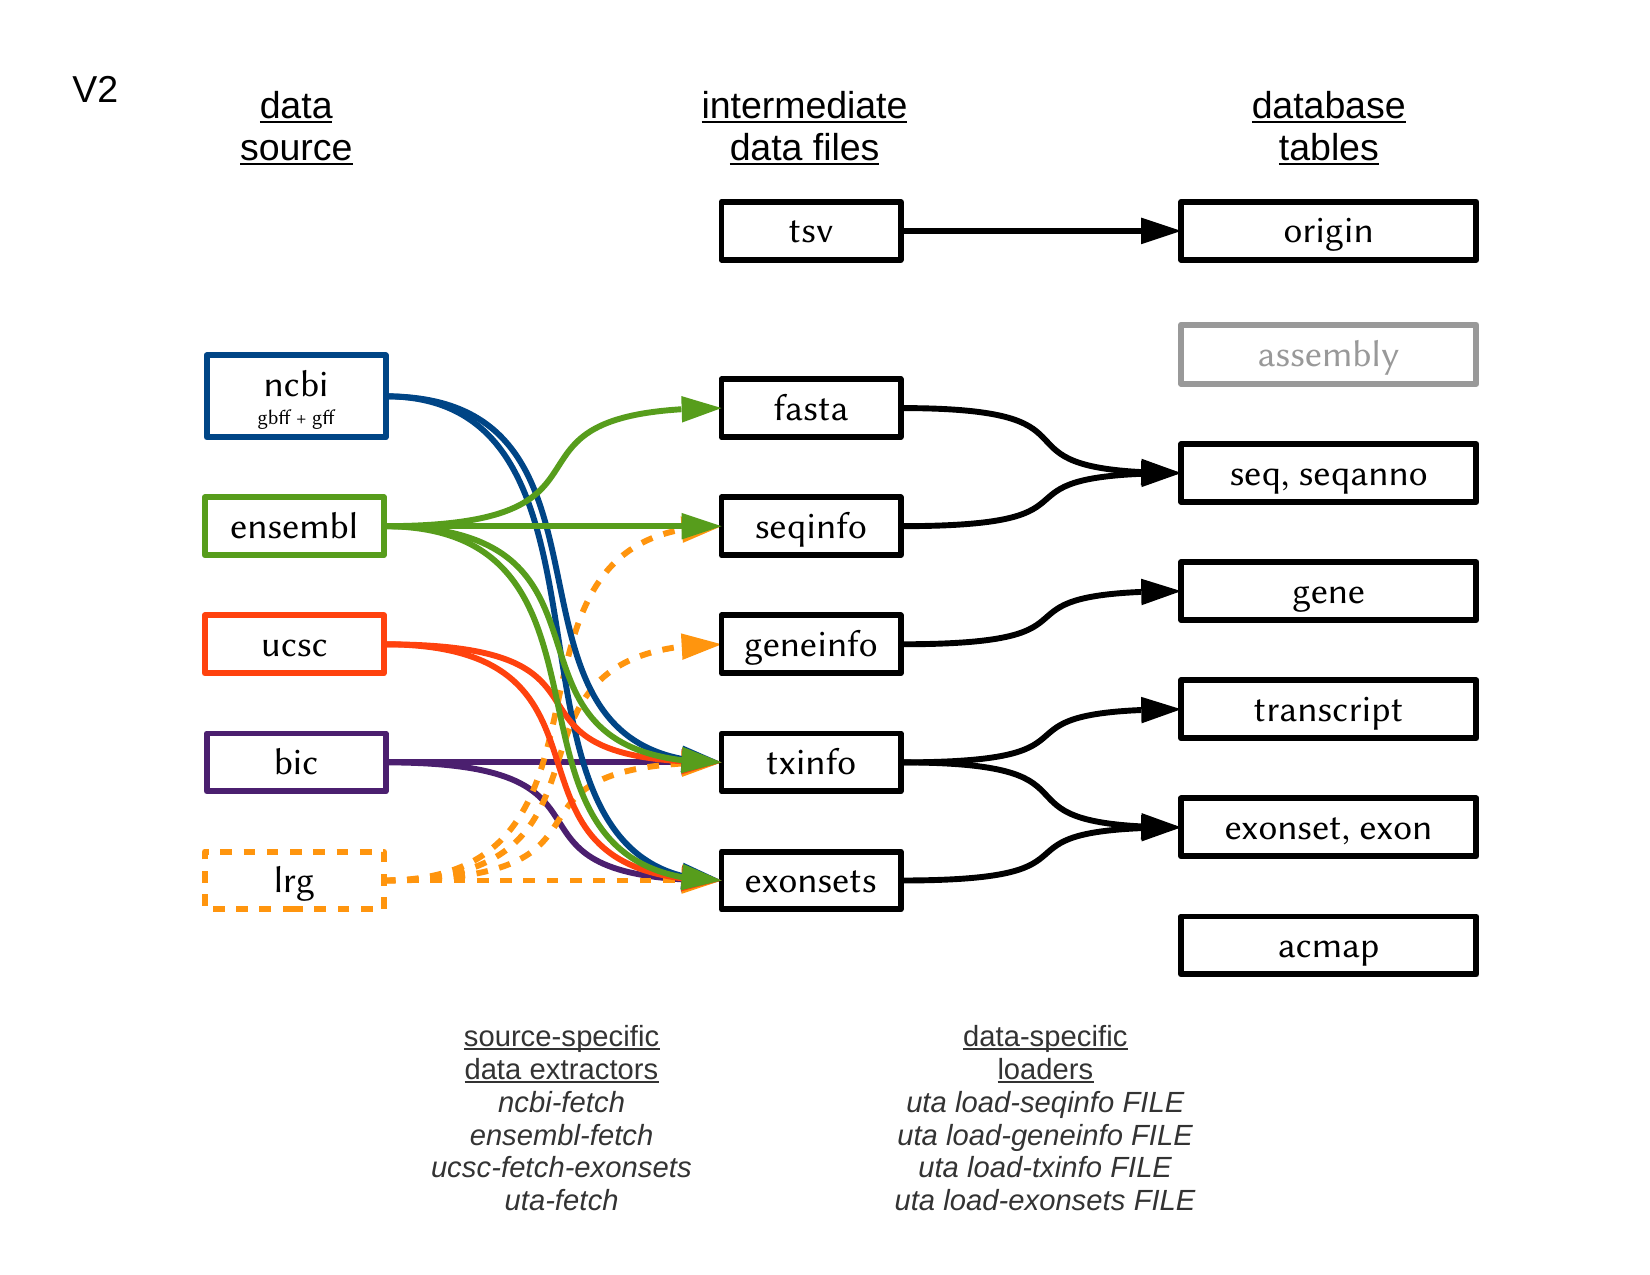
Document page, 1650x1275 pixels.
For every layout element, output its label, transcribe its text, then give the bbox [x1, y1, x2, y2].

text_box seqinfo [721, 497, 901, 556]
text_box gene [1181, 562, 1477, 621]
text_box data-specific loaders uta load-seqinfo FILE uta load-geneinfo FILE uta load-txinfo FILE uta load-exonsets FILE [879, 1012, 1212, 1225]
text_box ncbi gbff + gff [206, 355, 386, 438]
text_box acmap [1181, 916, 1477, 975]
text_box origin [1181, 201, 1477, 260]
text_box exonset, exon [1181, 798, 1477, 857]
text_box data source [206, 77, 386, 177]
text_box source-specific data extractors ncbi-fetch ensembl-fetch ucsc-fetch-exonsets uta-fetch [416, 1012, 708, 1225]
text_box V2 [57, 61, 133, 119]
text_box transcript [1181, 680, 1477, 739]
text_box exonsets [721, 851, 901, 910]
text_box bic [206, 733, 386, 792]
text_box database tables [1181, 77, 1477, 177]
text_box seq, seqanno [1181, 444, 1477, 502]
text_box tsv [721, 201, 901, 260]
text_box intermediate data files [679, 77, 931, 177]
text_box fasta [721, 379, 901, 438]
text_box ucsc [204, 615, 384, 674]
text_box assembly [1181, 324, 1477, 384]
text_box lrg [204, 851, 384, 910]
text_box ensembl [204, 497, 384, 556]
text_box txinfo [721, 733, 901, 792]
text_box geneinfo [721, 615, 901, 674]
